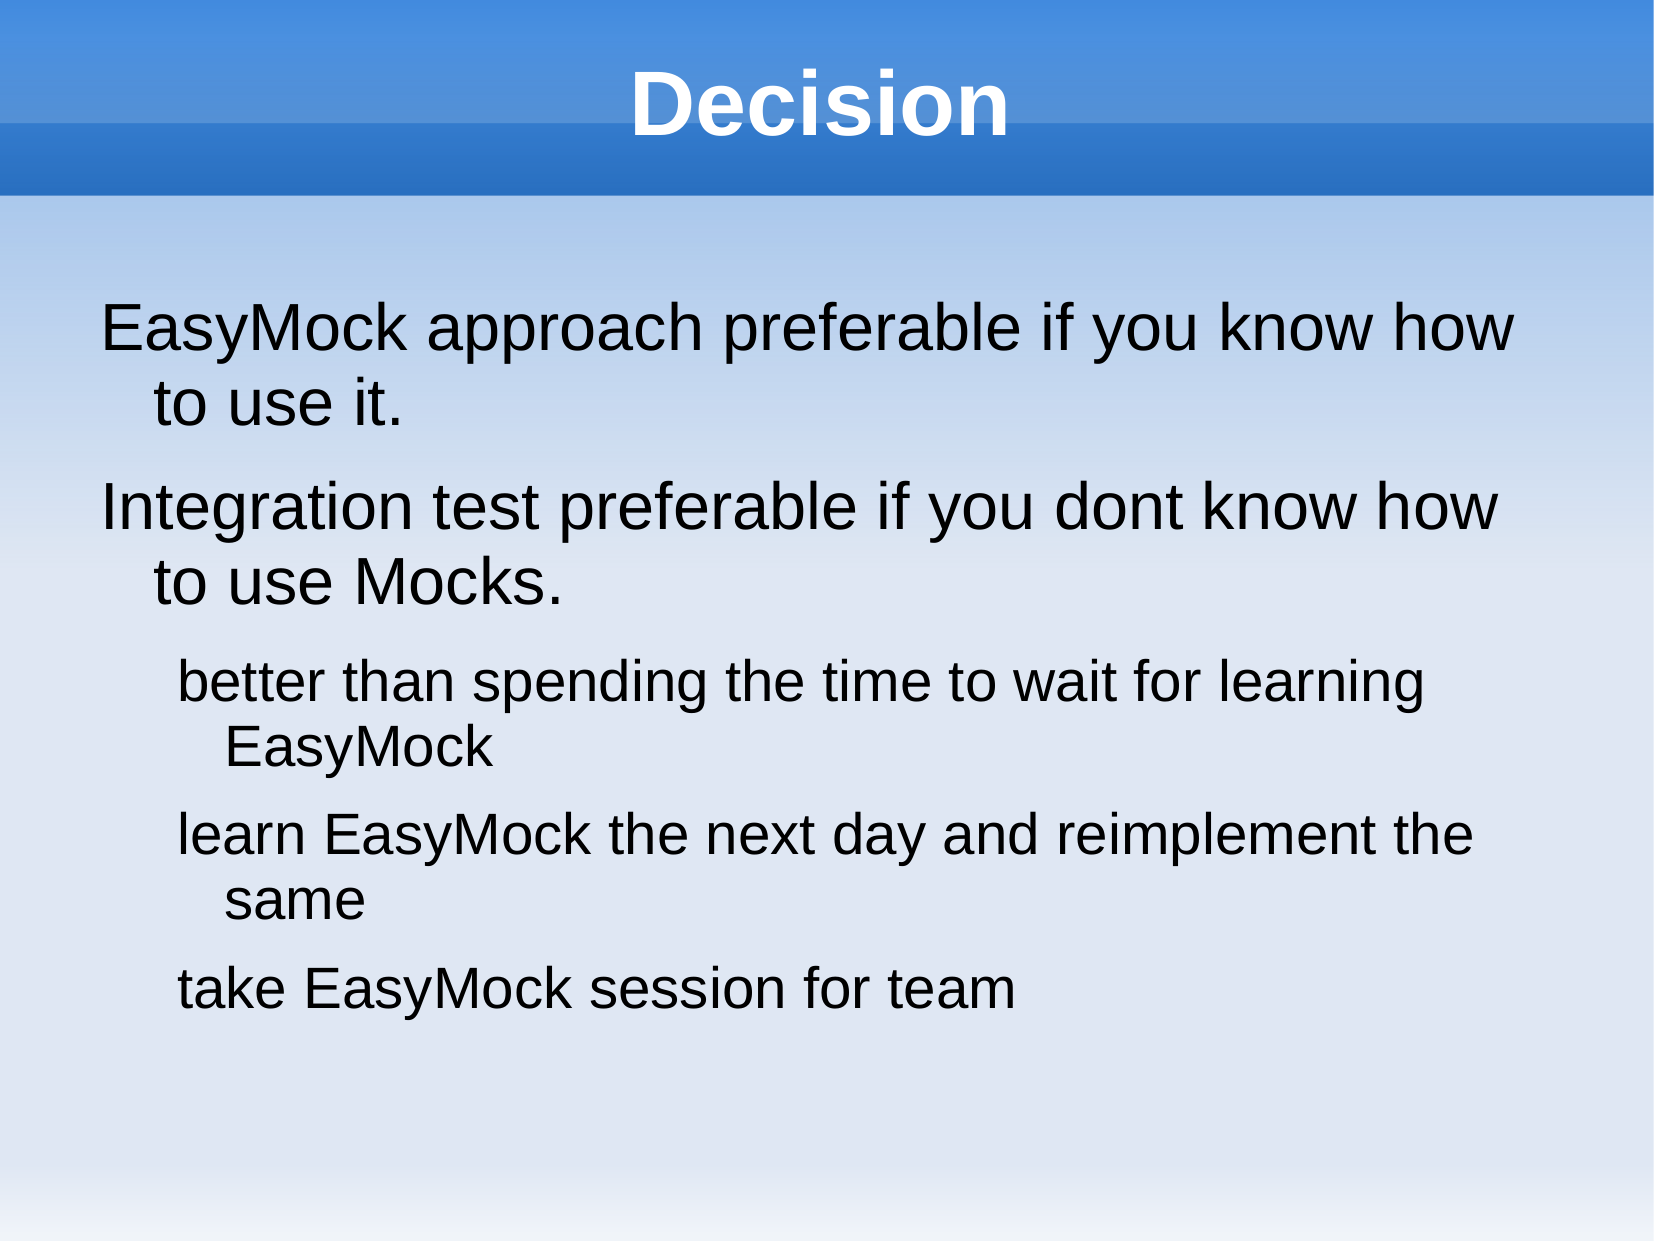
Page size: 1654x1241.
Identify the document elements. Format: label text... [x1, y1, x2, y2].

picture [0, 0, 1654, 1241]
list EasyMock approach preferable if you know how to use it. Integration test preferable if you dont know how to use Mocks. better than spending the time to wait for learning EasyMock learn EasyMock the next day and reimplement the same take EasyMock session for team [82, 290, 1571, 1094]
title Decision [76, 7, 1565, 200]
